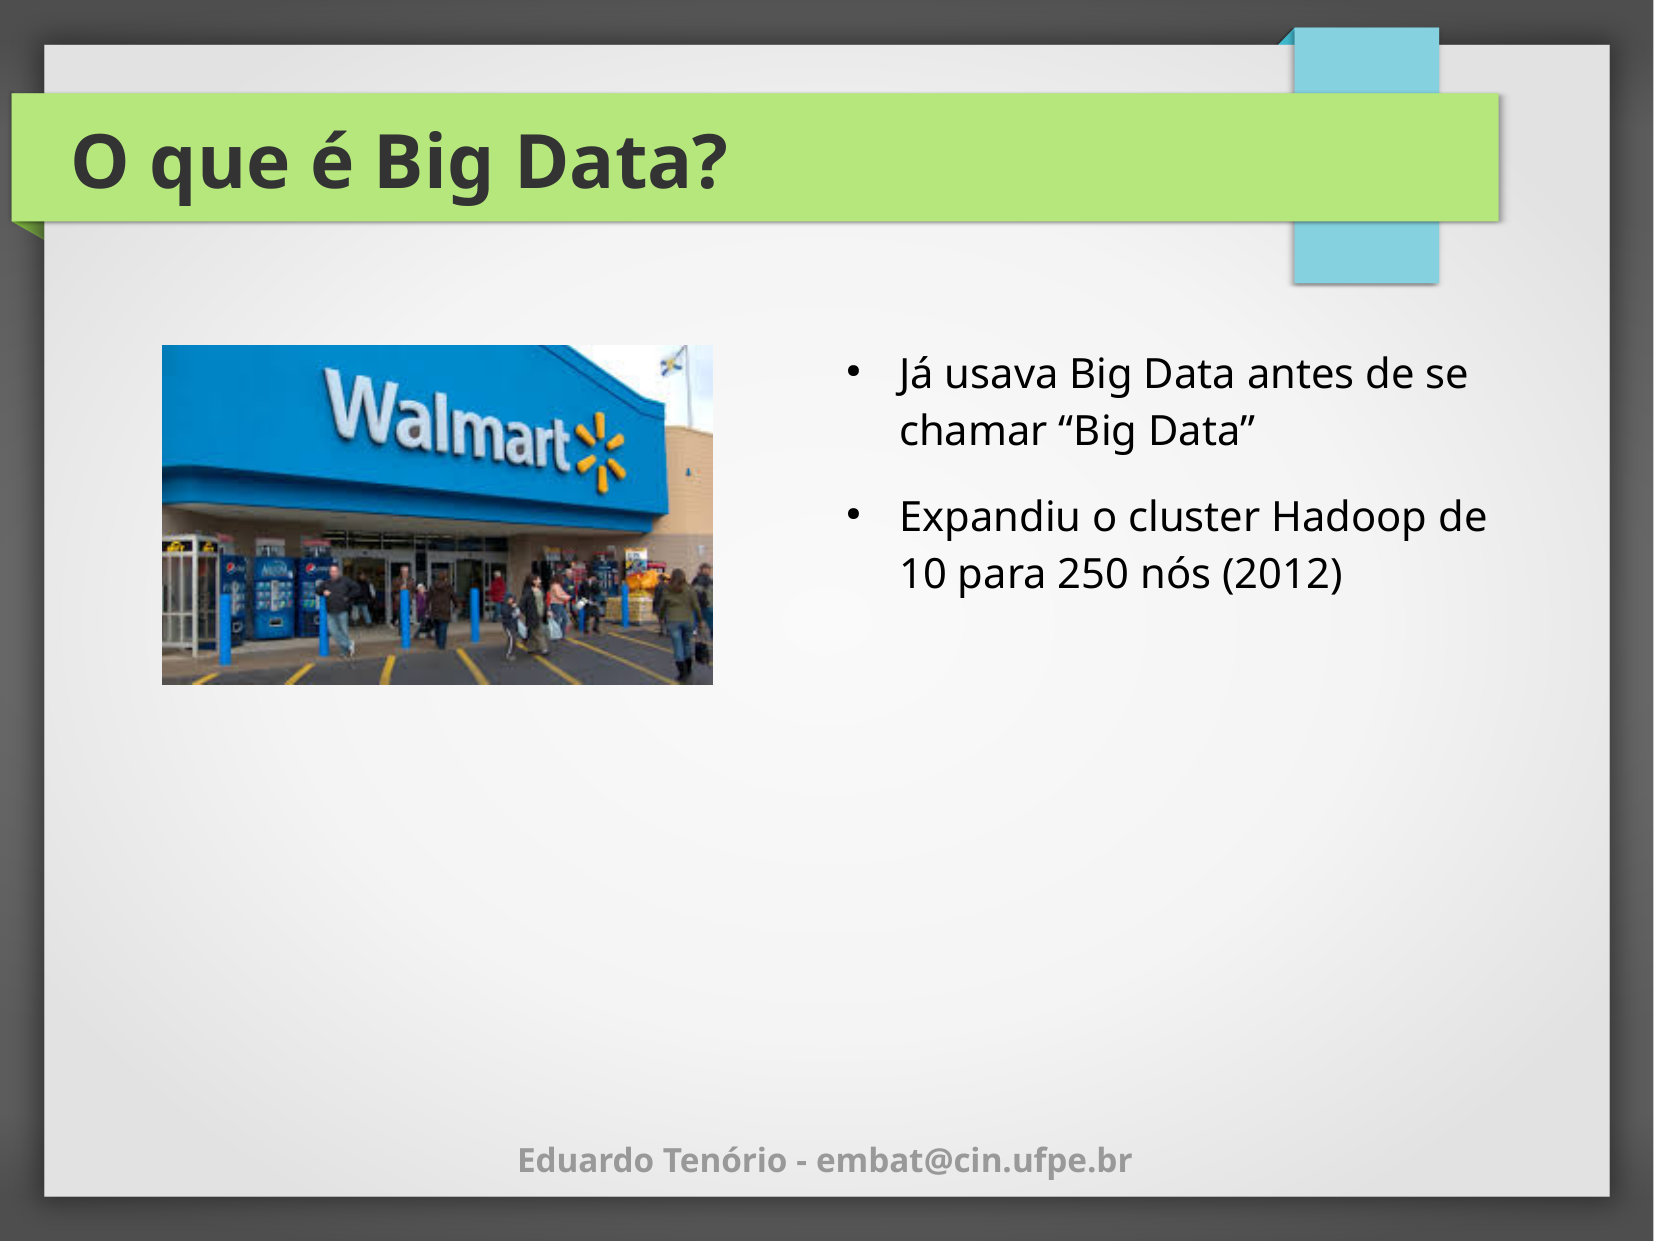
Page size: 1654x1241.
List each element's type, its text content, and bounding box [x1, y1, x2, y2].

picture [0, 0, 1654, 1241]
list Já usava Big Data antes de se chamar “Big Data” Expandiu o cluster Hadoop de 10 para 250 nós (2012) [828, 343, 1539, 1063]
text_box Eduardo Tenório - embat@cin.ufpe.br [45, 1130, 1606, 1201]
title O que é Big Data? [70, 97, 1229, 221]
